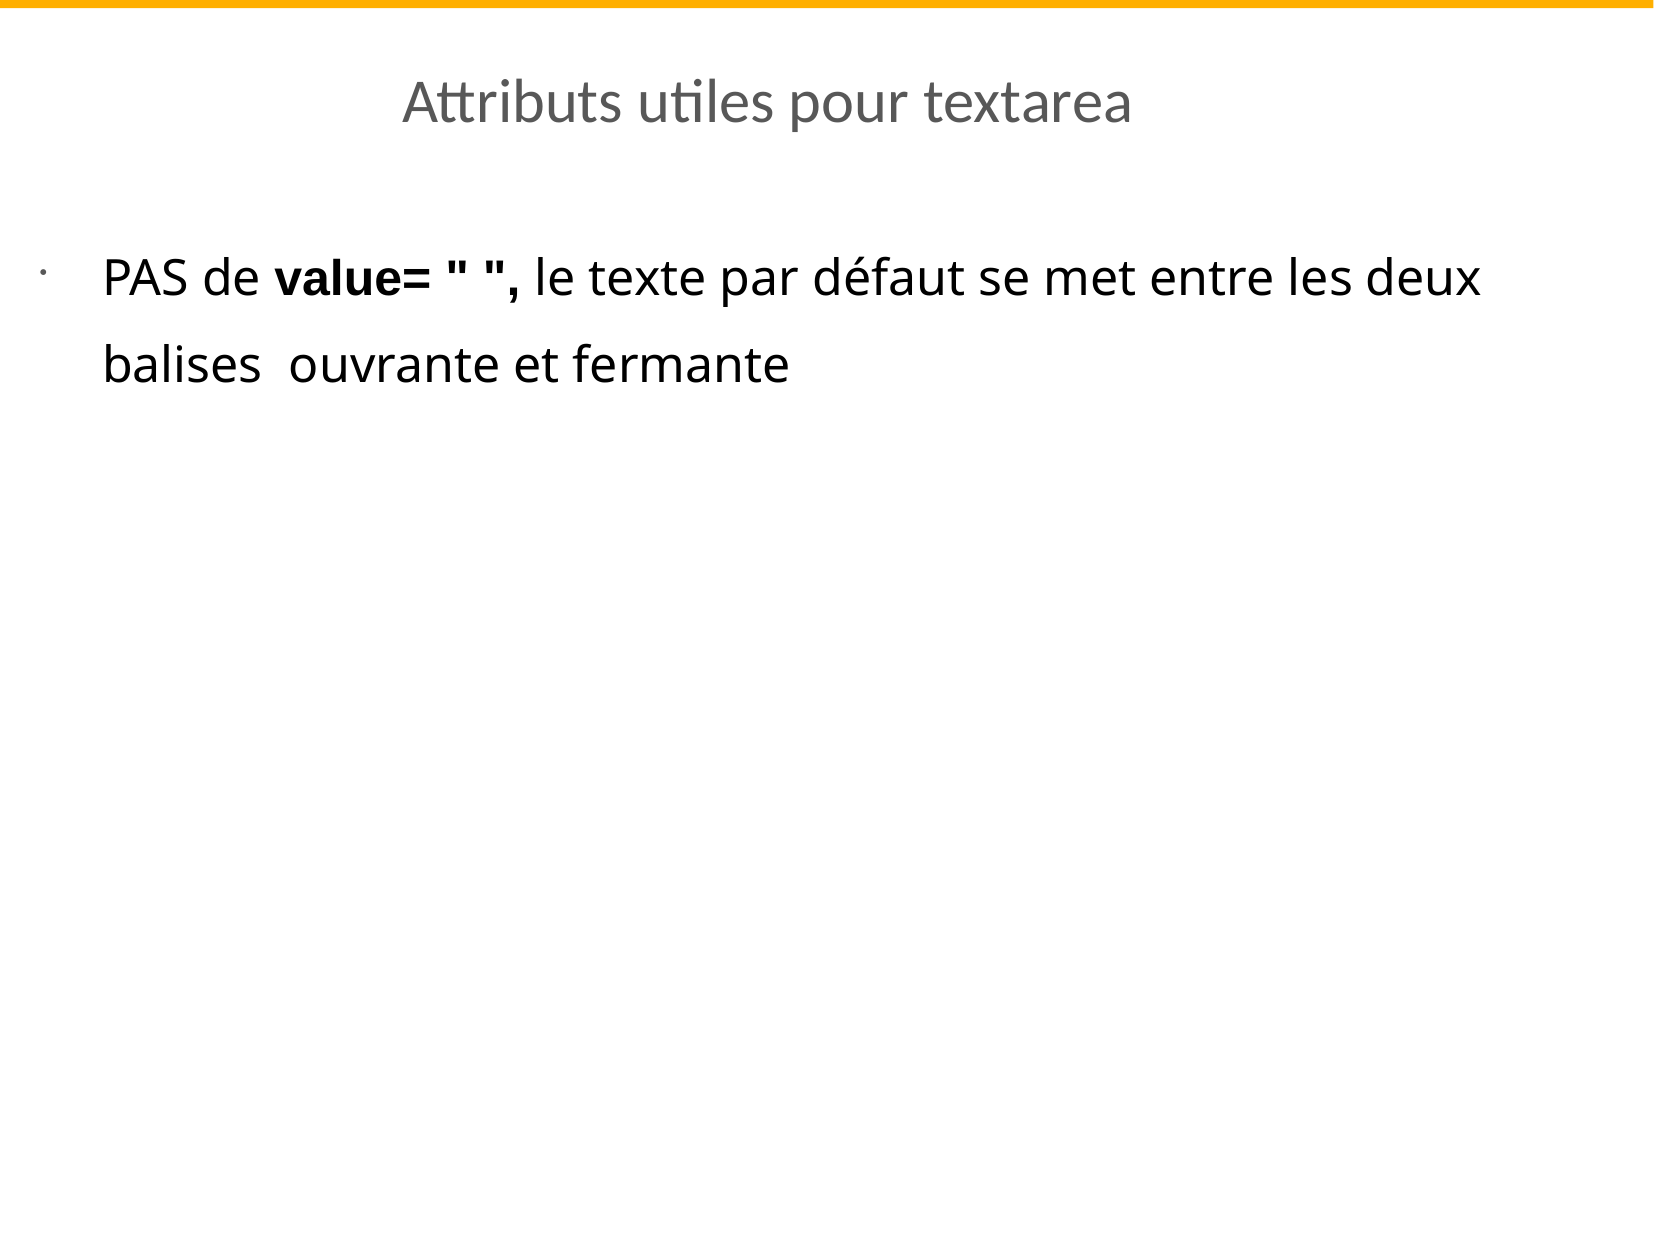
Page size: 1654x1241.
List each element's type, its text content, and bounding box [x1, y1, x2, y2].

title Attributs utiles pour textarea [400, 58, 1260, 268]
text_box PAS de value= " ", le texte par défaut se met entre les deux balises ouvrante et fermante [37, 216, 1607, 393]
